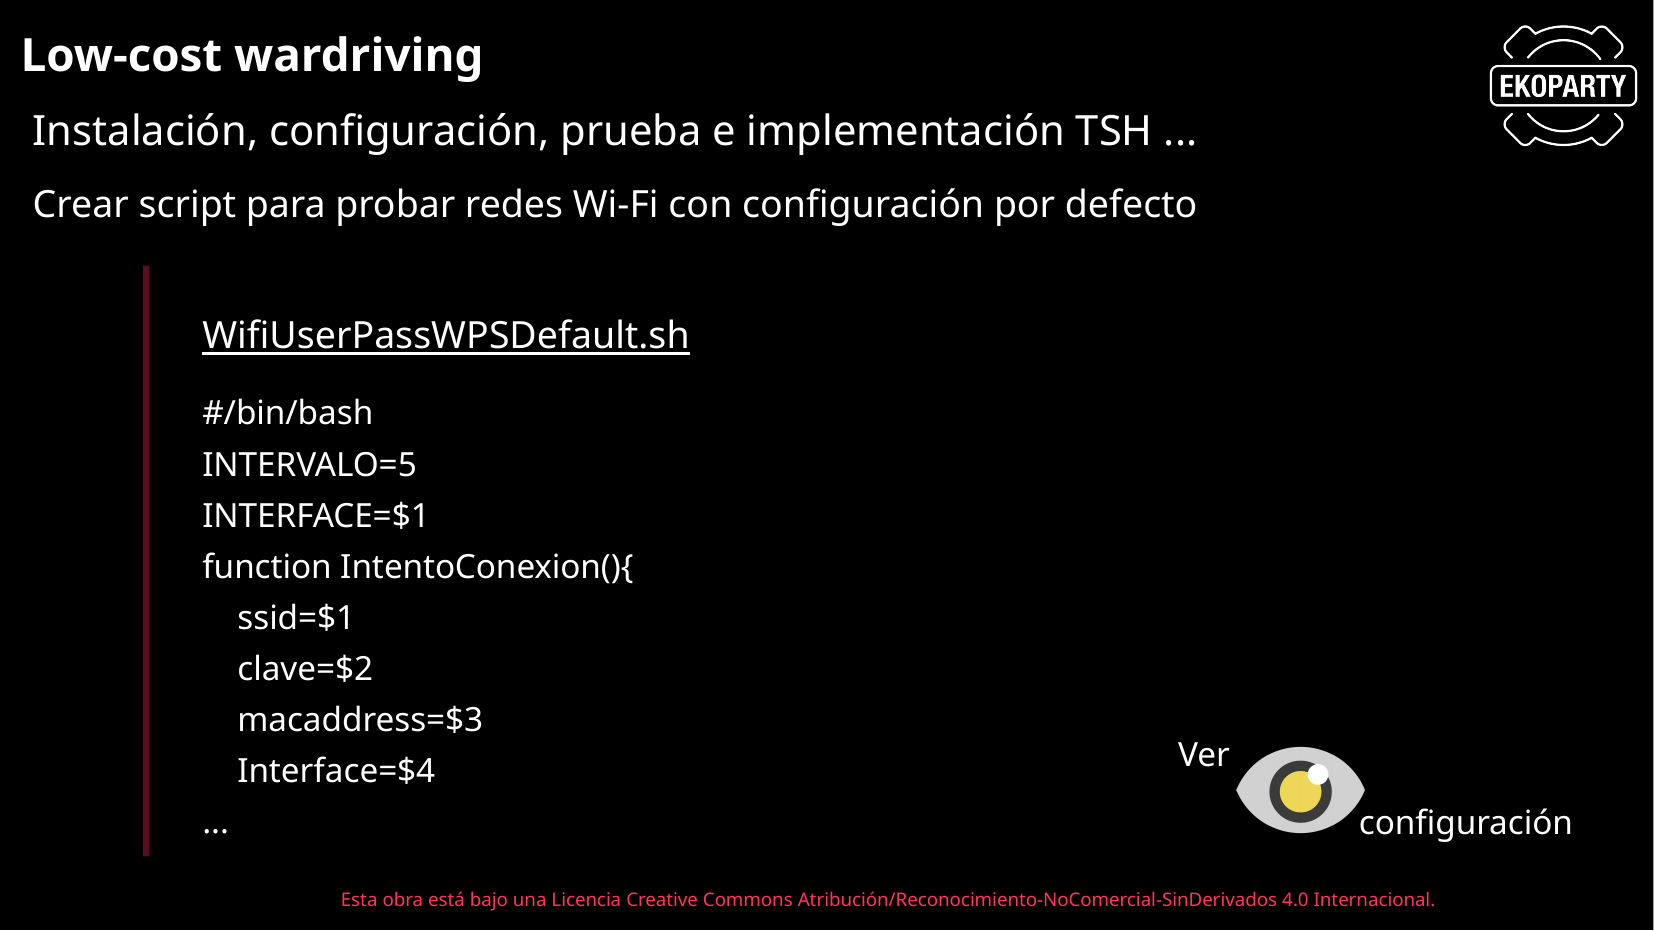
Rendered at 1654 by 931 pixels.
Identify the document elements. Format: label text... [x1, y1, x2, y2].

picture [1476, 0, 1654, 178]
text_box Esta obra está bajo una Licencia Creative Commons Atribución/Reconocimiento-NoComercial-SinDerivados 4.0 Internacional. [326, 878, 1654, 917]
text_box Instalación, configuración, prueba e implementación TSH ... [17, 93, 1472, 162]
text_box configuración [1344, 791, 1625, 859]
text_box Ver [1163, 724, 1267, 792]
text_box Low-cost wardriving [5, 15, 1476, 88]
picture [1236, 726, 1365, 854]
text_box WifiUserPassWPSDefault.sh #/bin/bash INTERVALO=5 INTERFACE=$1 function IntentoConexion(){ ssid=$1 clave=$2 macaddress=$3 Interface=$4 ... [187, 301, 1575, 814]
text_box Crear script para probar redes Wi-Fi con configuración por defecto [17, 170, 1472, 238]
